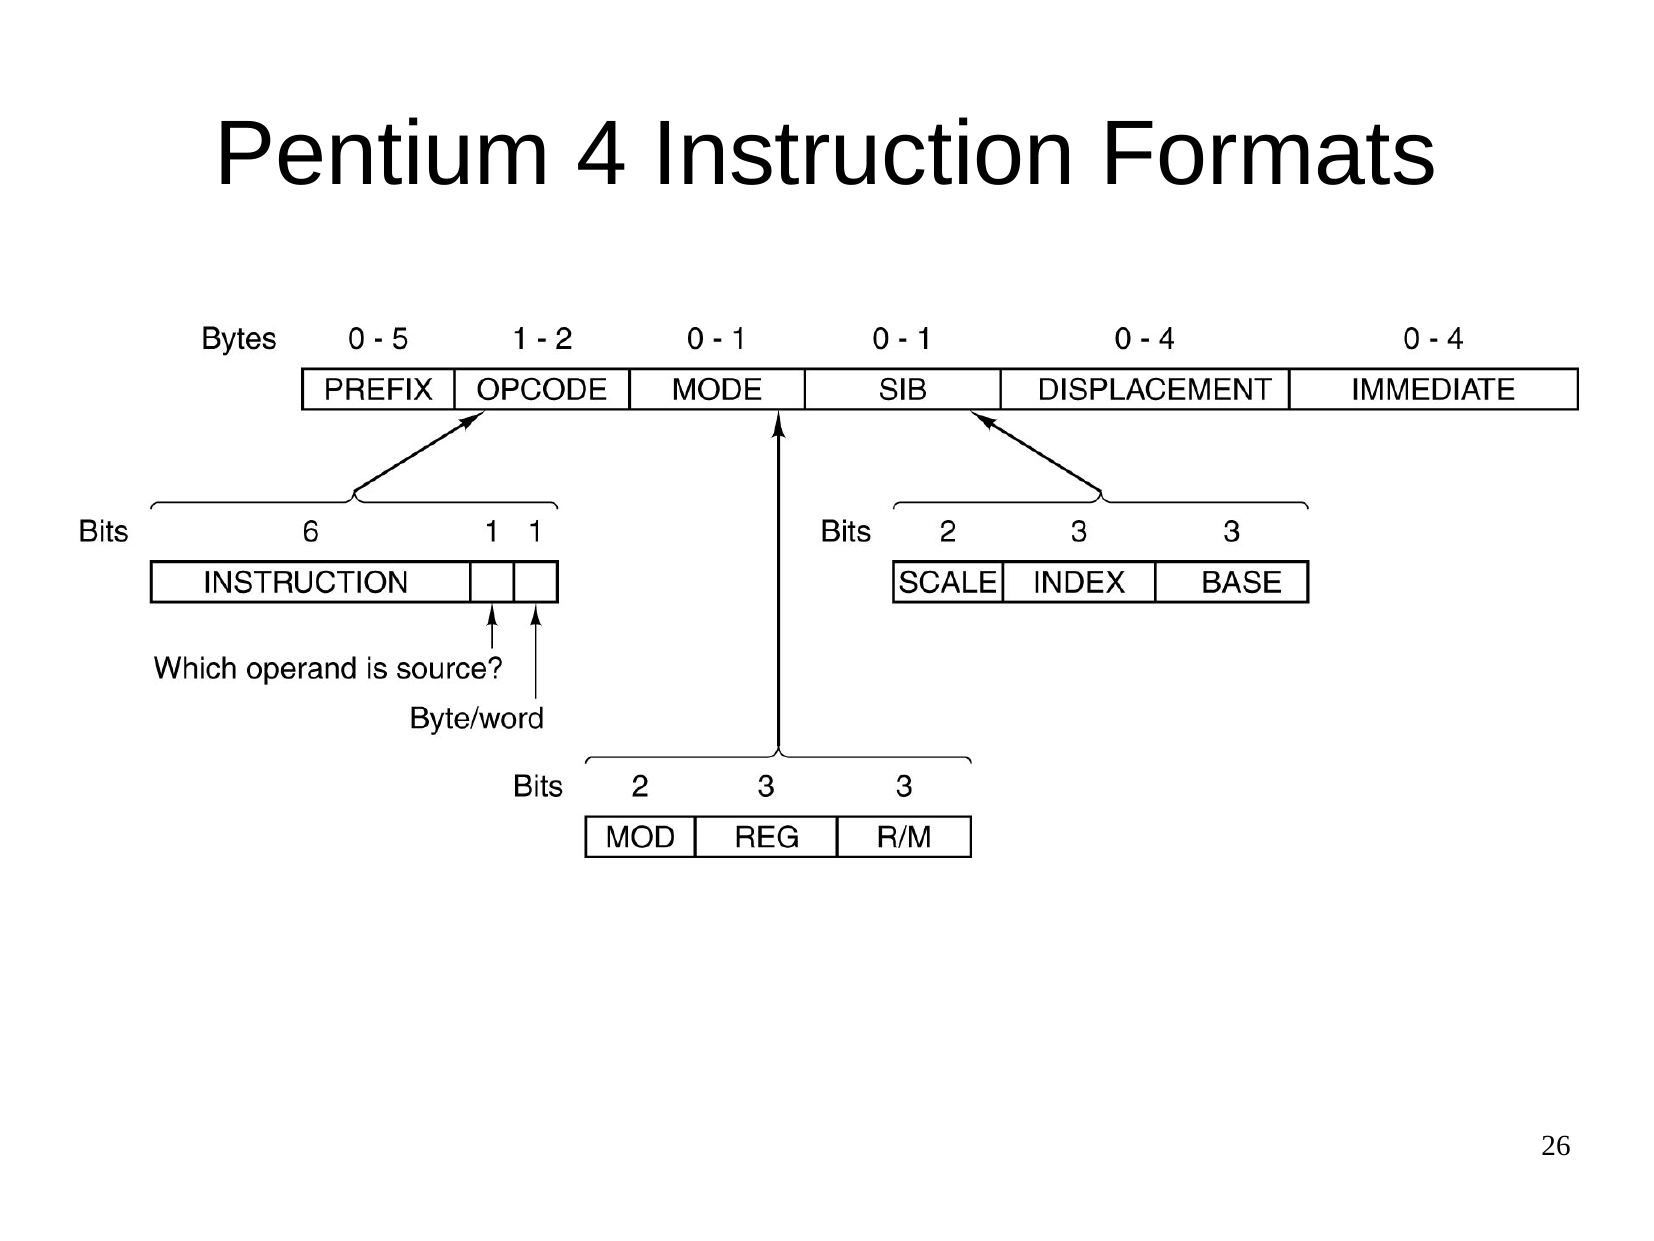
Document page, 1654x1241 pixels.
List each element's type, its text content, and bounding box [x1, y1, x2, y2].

picture [78, 320, 1579, 858]
title Pentium 4 Instruction Formats [82, 49, 1571, 257]
